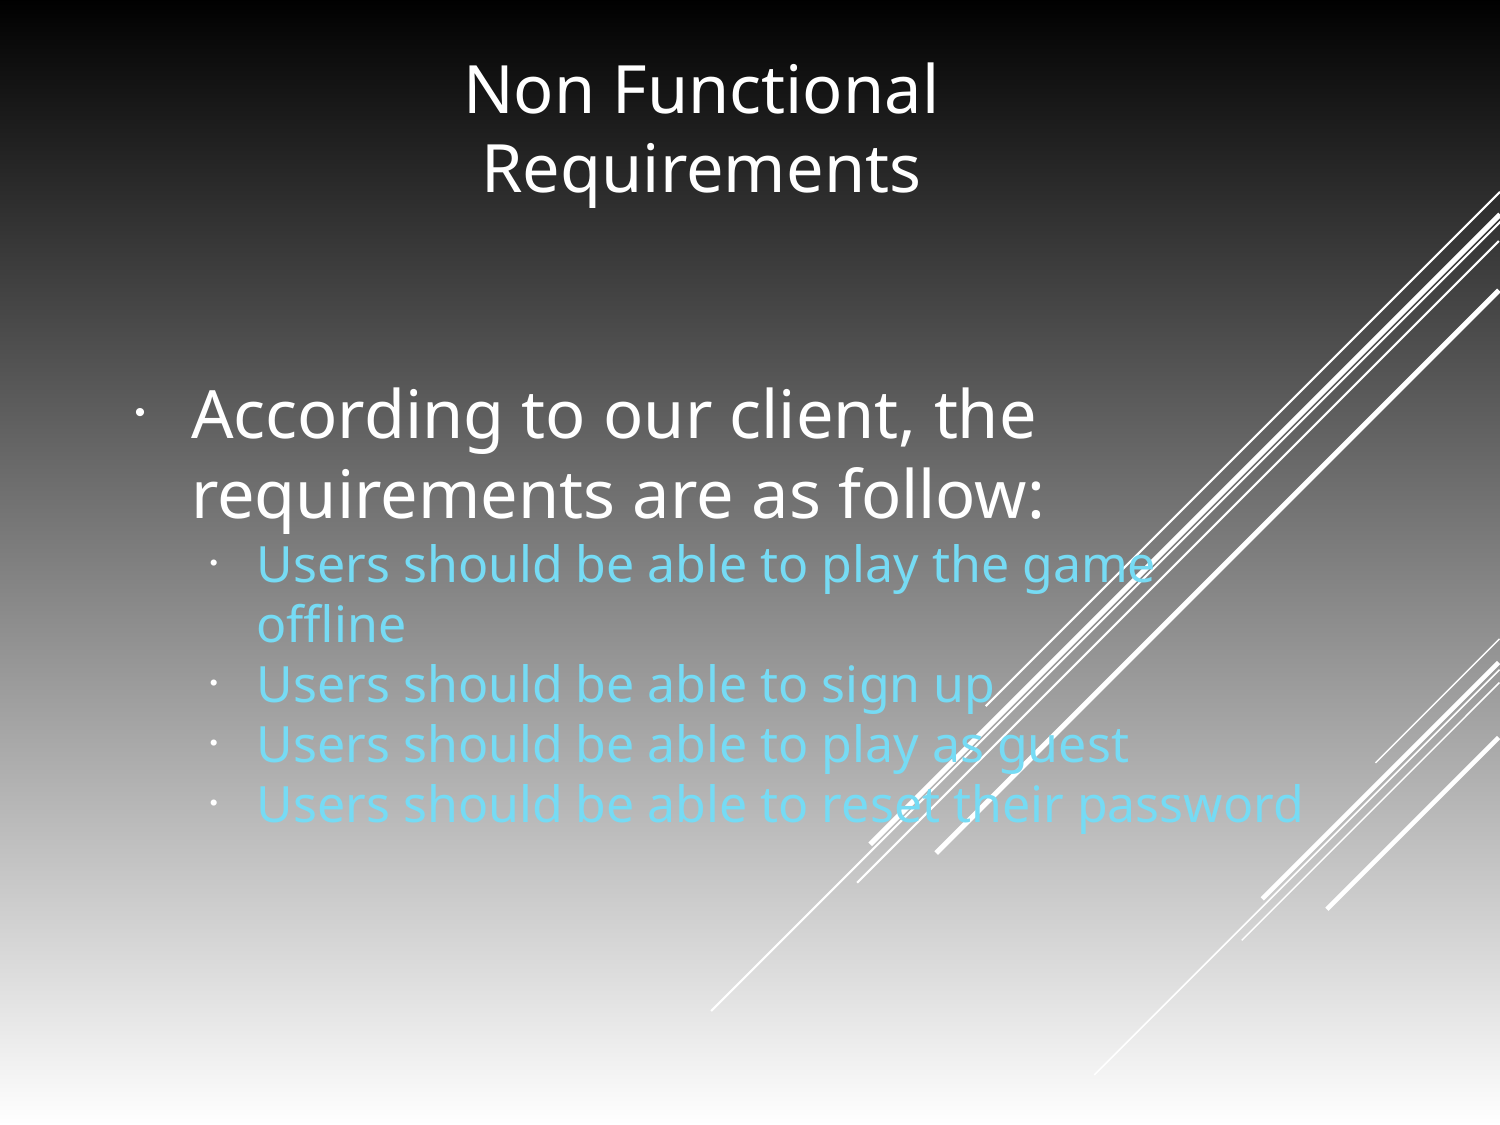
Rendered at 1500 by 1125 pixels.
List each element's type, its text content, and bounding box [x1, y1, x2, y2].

subtitle According to our client, the requirements are as follow: Users should be able to play the game offline Users should be able to sign up Users should be able to play as guest Users should be able to reset their password [120, 285, 1323, 850]
title Non Functional Requirements [248, 38, 1155, 285]
